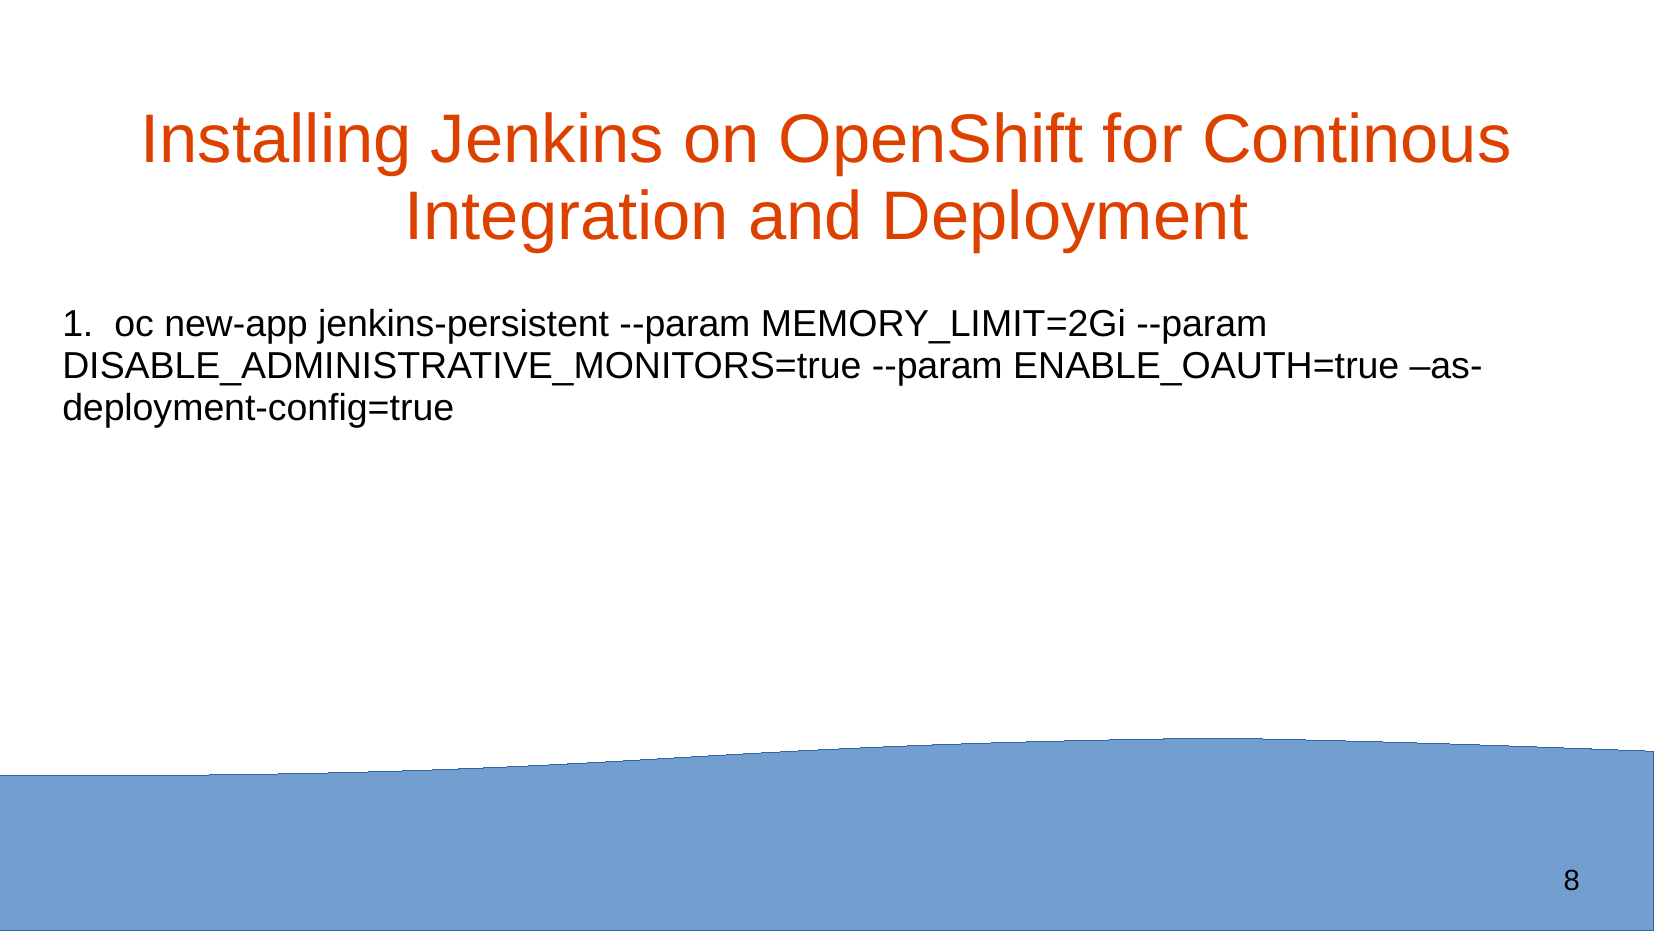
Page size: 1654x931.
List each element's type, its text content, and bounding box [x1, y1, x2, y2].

title Installing Jenkins on OpenShift for Continous Integration and Deployment [88, 88, 1565, 266]
text_box 1. oc new-app jenkins-persistent --param MEMORY_LIMIT=2Gi --param DISABLE_ADMINISTRATIVE_MONITORS=true --param ENABLE_OAUTH=true –as-deployment-config=true [47, 295, 1595, 521]
